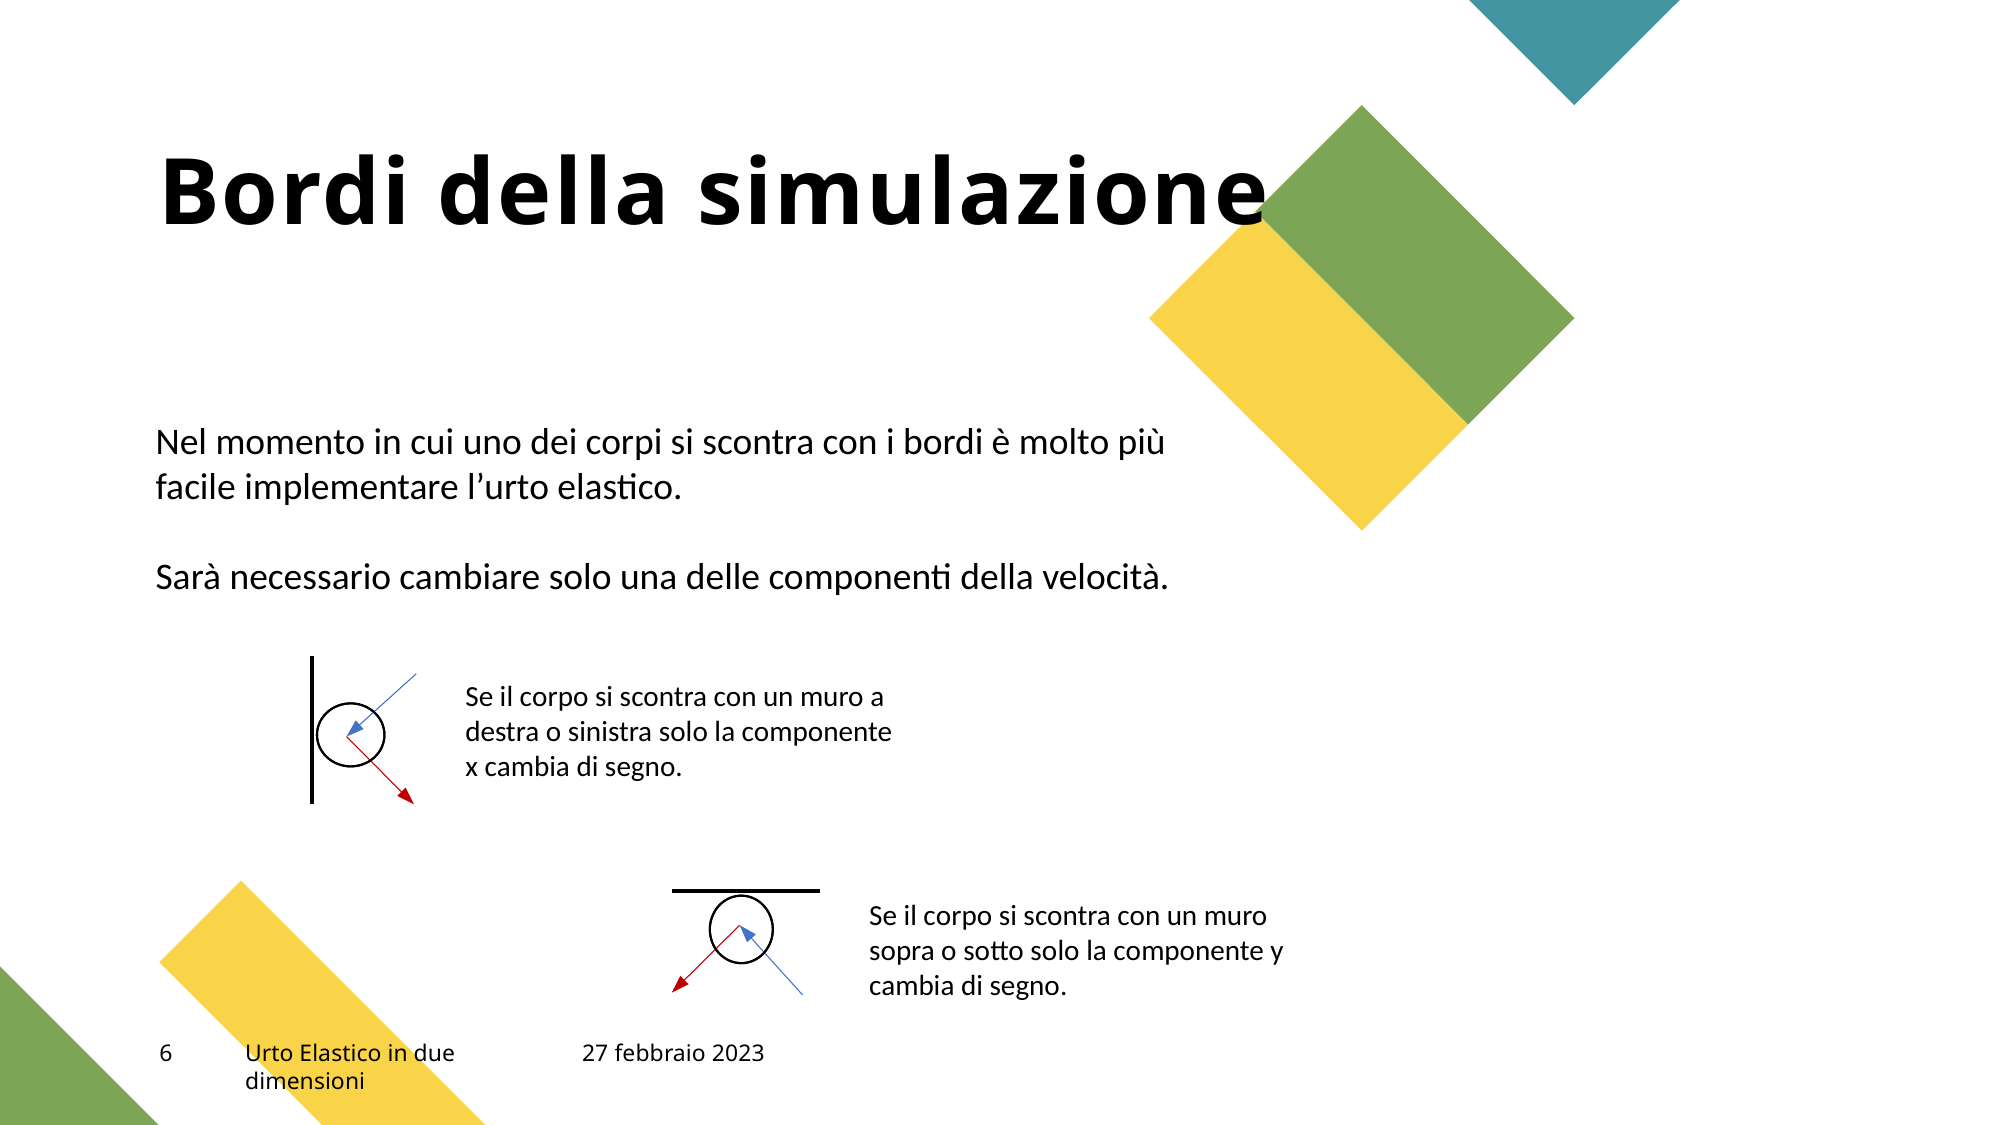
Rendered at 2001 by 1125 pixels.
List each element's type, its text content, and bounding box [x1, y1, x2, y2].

text_box Urto Elastico in due dimensioni [246, 1038, 565, 1080]
title Bordi della simulazione [158, 144, 1394, 245]
text_box [159, 1038, 246, 1080]
text_box Se il corpo si scontra con un muro sopra o sotto solo la componente y cambia di segno. [854, 888, 1329, 1011]
text_box Nel momento in cui uno dei corpi si scontra con i bordi è molto più facile implementare l’urto elastico. Sarà necessario cambiare solo una delle componenti della velocità. [140, 409, 1252, 607]
text_box Se il corpo si scontra con un muro a destra o sinistra solo la componente x cambia di segno. [450, 669, 925, 791]
text_box 27 febbraio 2023 [582, 1038, 798, 1080]
